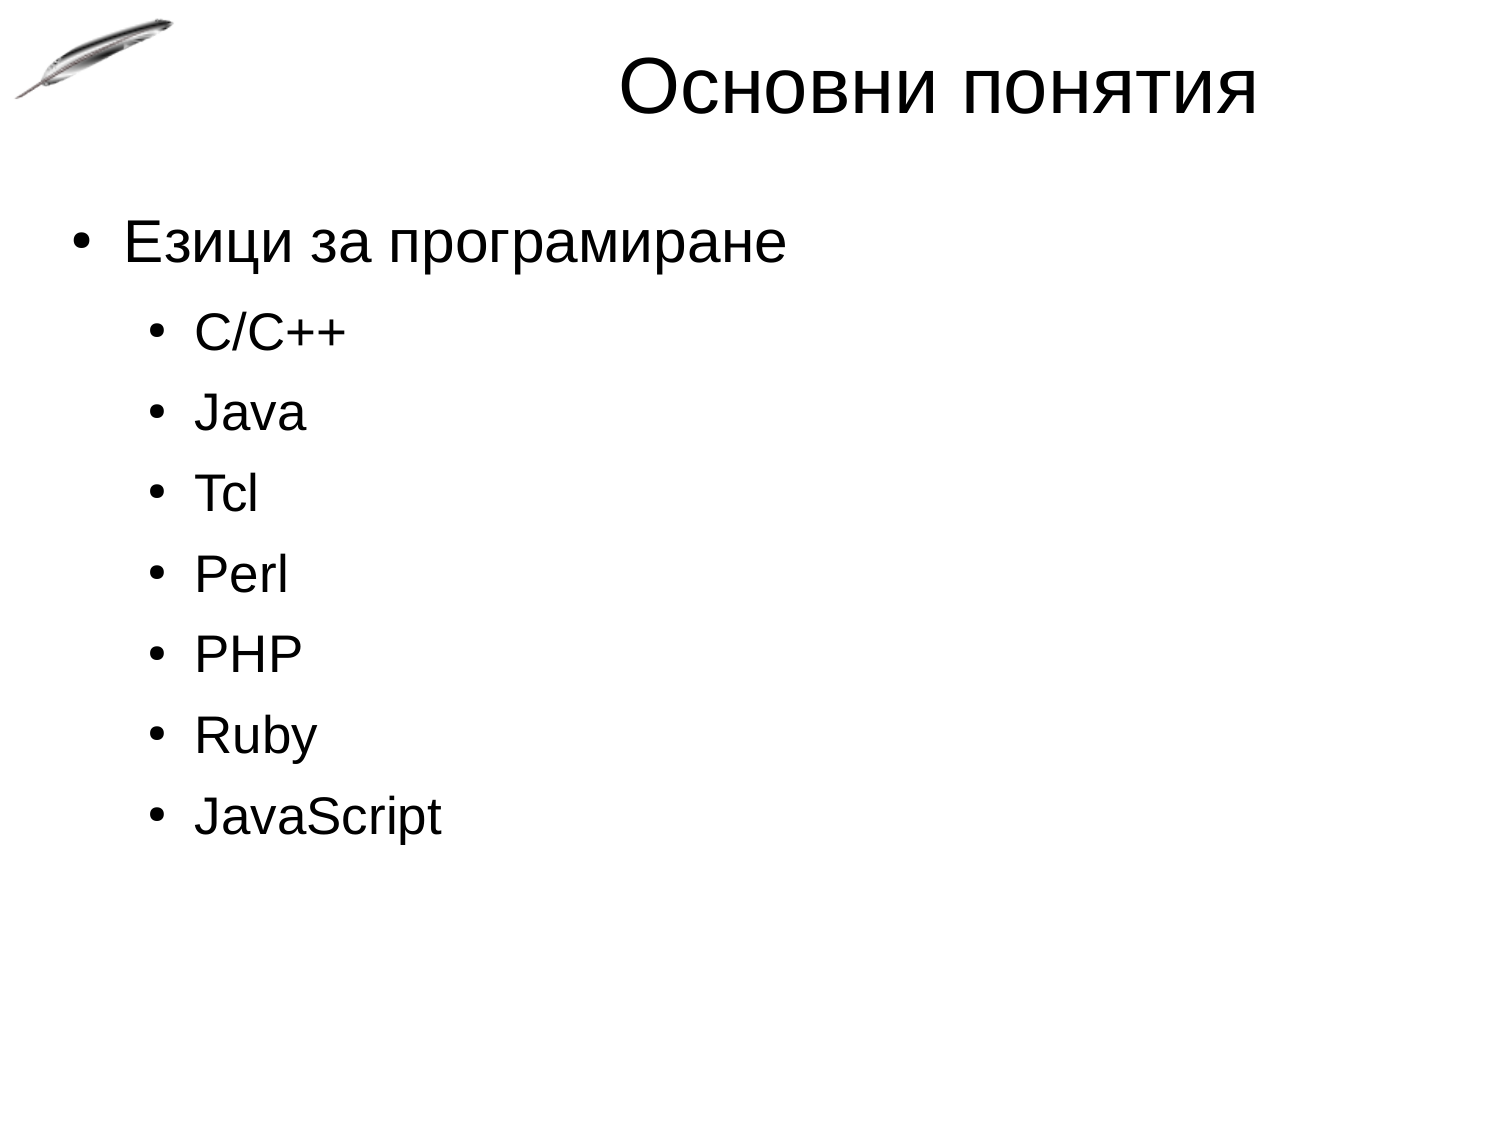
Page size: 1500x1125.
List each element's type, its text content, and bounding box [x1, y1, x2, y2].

title Основни понятия [419, 0, 1459, 176]
list Езици за програмиране C/C++ Java Tcl Perl PHP Ruby JavaScript [53, 207, 1447, 1084]
picture [11, 17, 179, 101]
